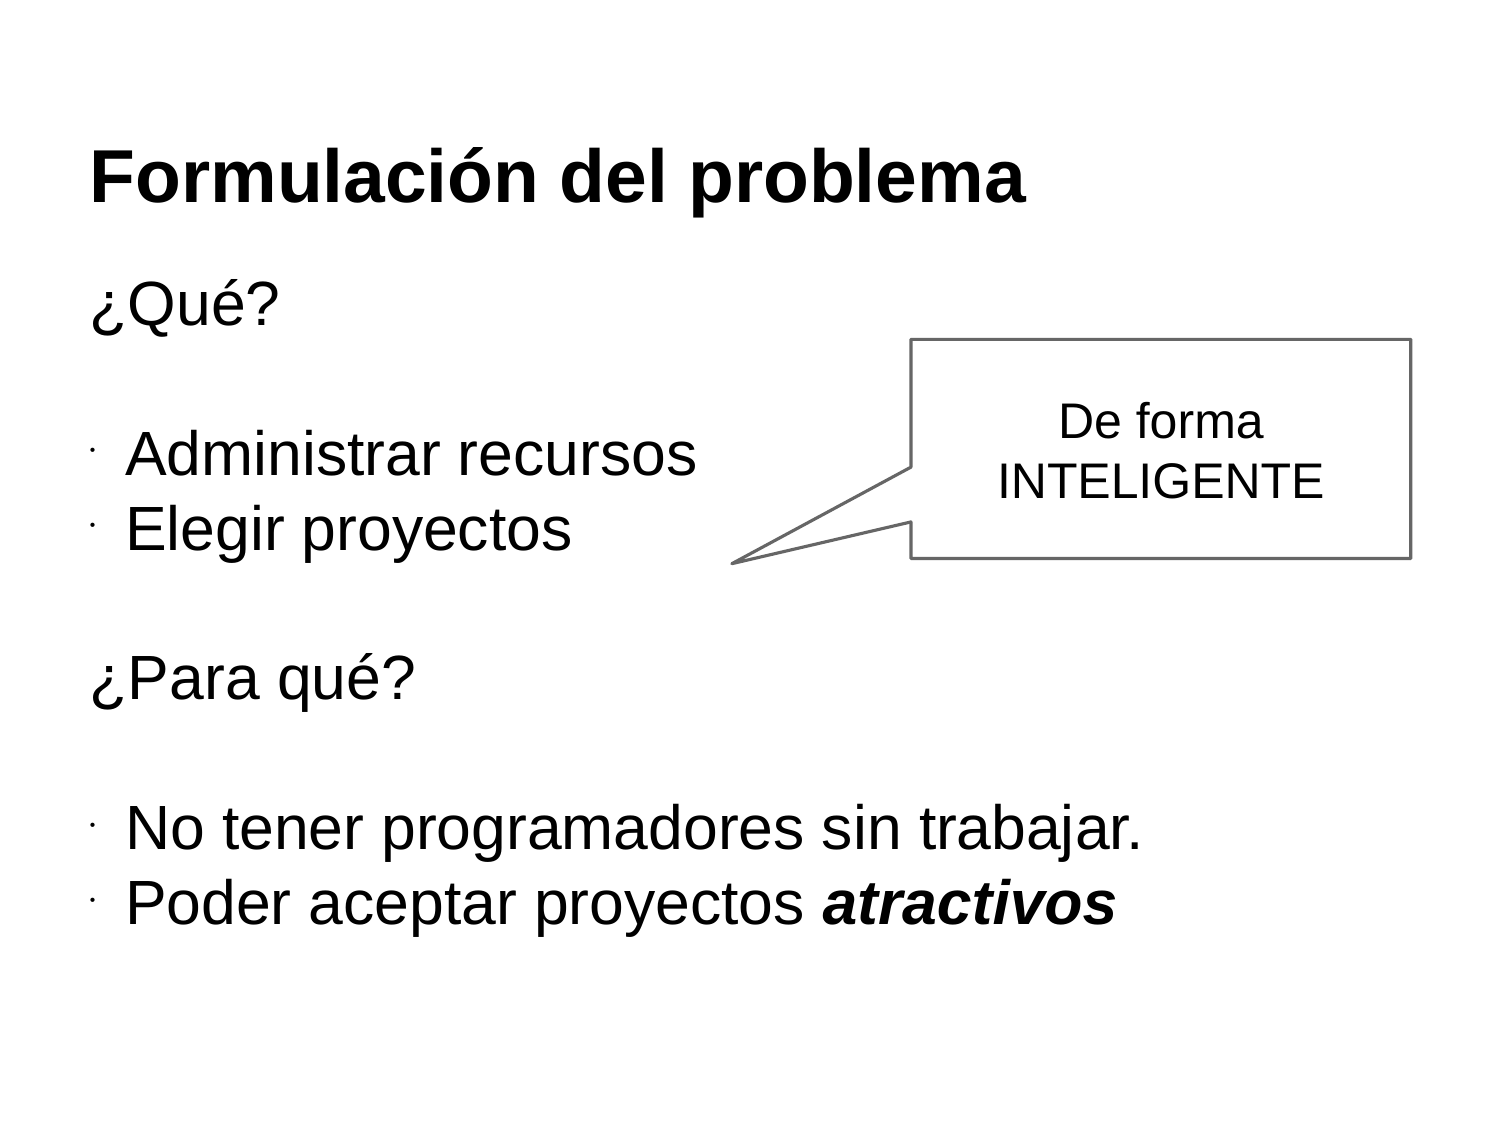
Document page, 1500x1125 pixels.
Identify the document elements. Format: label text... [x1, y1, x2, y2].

text_box ¿Qué? Administrar recursos Elegir proyectos ¿Para qué? No tener programadores sin trabajar. Poder aceptar proyectos atractivos [75, 247, 1425, 954]
text_box De forma INTELIGENTE [731, 339, 1411, 564]
text_box Formulación del problema [75, 45, 1425, 233]
